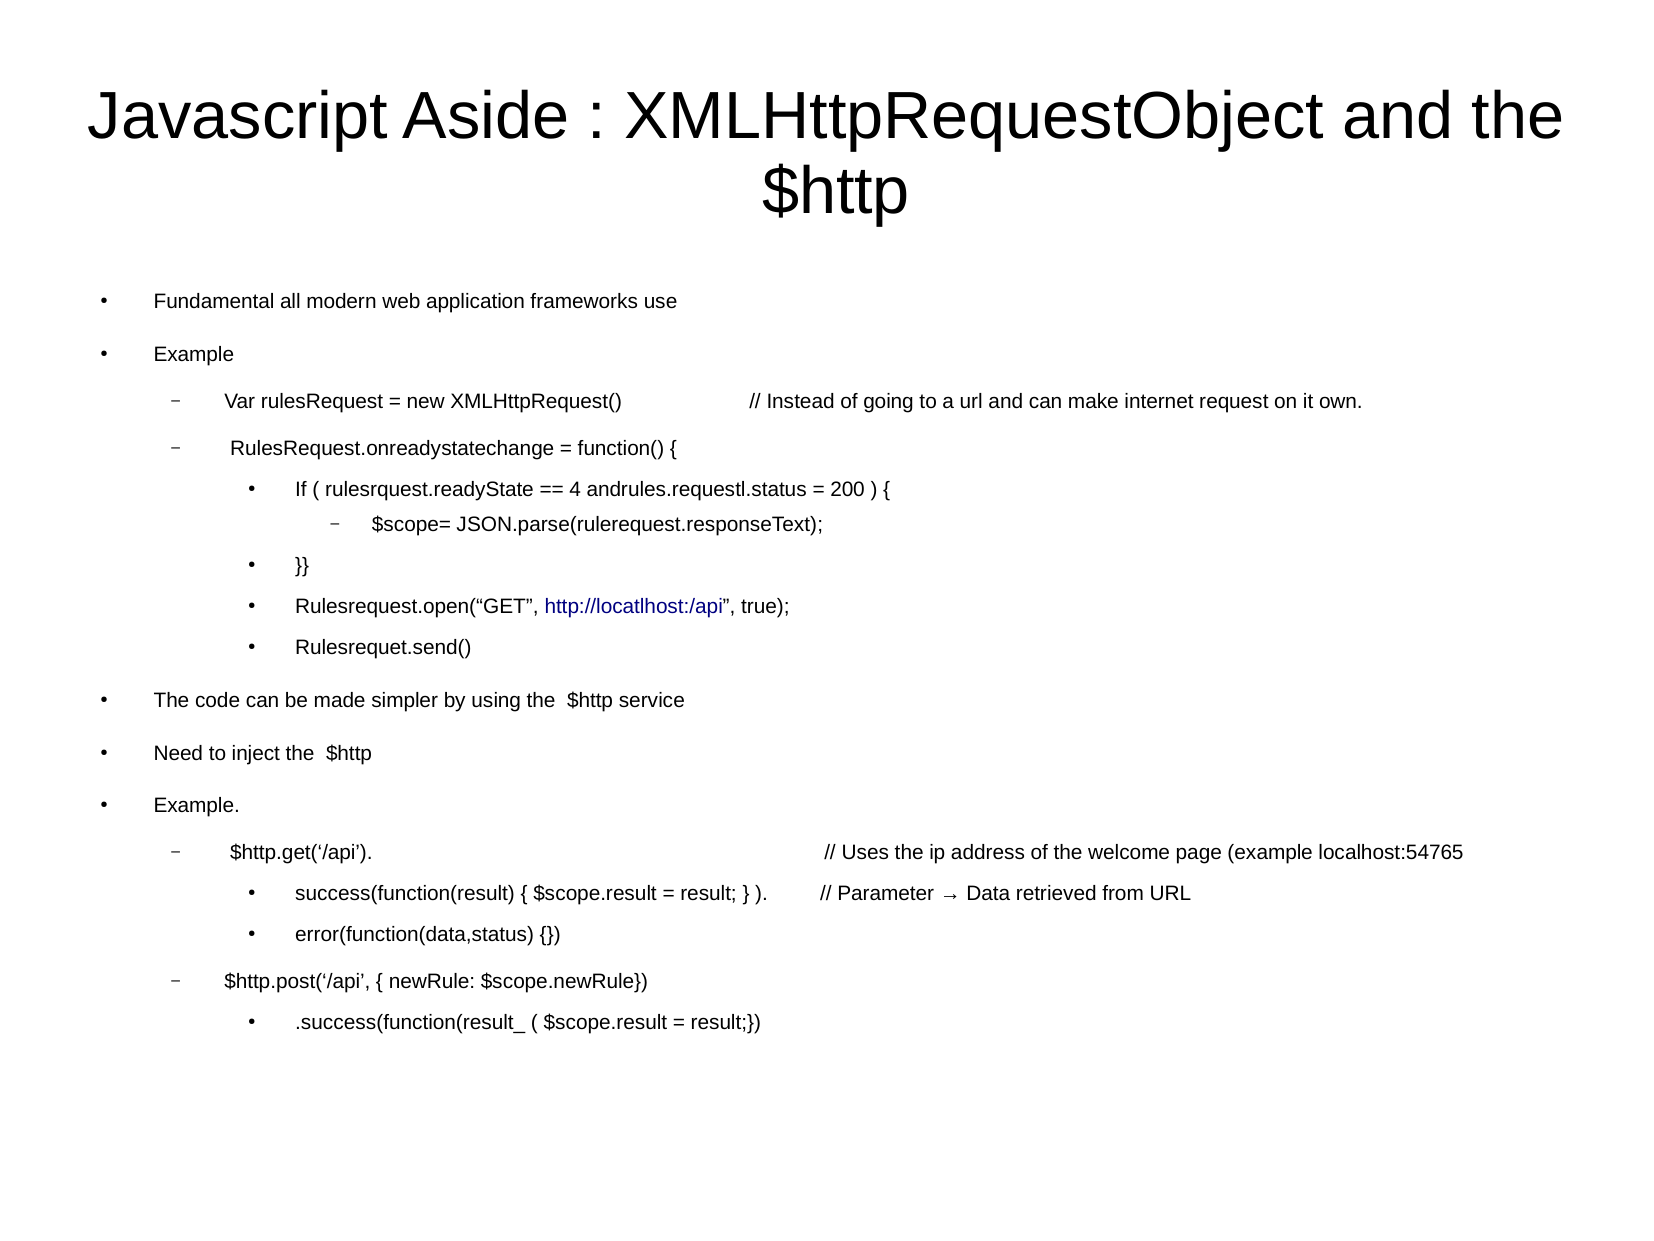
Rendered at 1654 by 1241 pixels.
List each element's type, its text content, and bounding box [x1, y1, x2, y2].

list Fundamental all modern web application frameworks use Example Var rulesRequest = new XMLHttpRequest() // Instead of going to a url and can make internet request on it own. RulesRequest.onreadystatechange = function() { If ( rulesrquest.readyState == 4 andrules.requestl.status = 200 ) { $scope= JSON.parse(rulerequest.responseText); }} Rulesrequest.open(“GET”, http://locatlhost:/api”, true); Rulesrequet.send() The code can be made simpler by using the $http service Need to inject the $http Example. $http.get(‘/api’). // Uses the ip address of the welcome page (example localhost:54765 success(function(result) { $scope.result = result; } ). // Parameter → Data retrieved from URL error(function(data,status) {}) $http.post(‘/api’, { newRule: $scope.newRule}) .success(function(result_ ( $scope.result = result;}) [82, 290, 1571, 1231]
title Javascript Aside : XMLHttpRequestObject and the $http [82, 49, 1571, 257]
